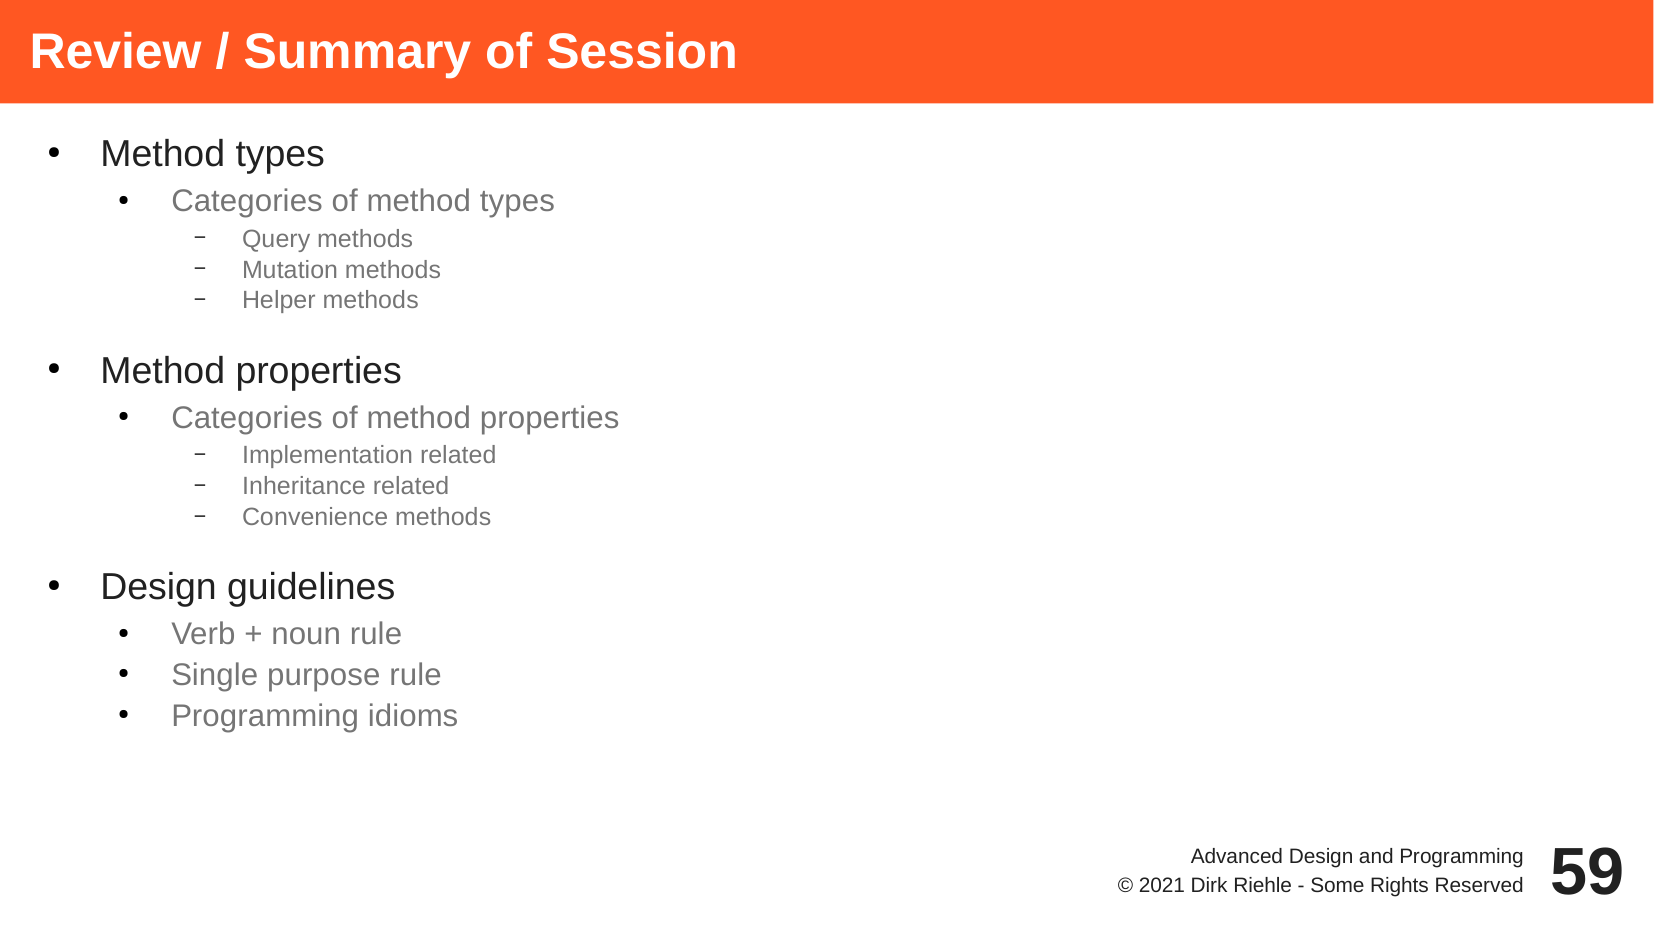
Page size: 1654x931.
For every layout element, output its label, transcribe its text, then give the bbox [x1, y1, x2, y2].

title Review / Summary of Session [0, 0, 1654, 104]
list Method types Categories of method types Query methods Mutation methods Helper methods Method properties Categories of method properties Implementation related Inheritance related Convenience methods Design guidelines Verb + noun rule Single purpose rule Programming idioms [29, 132, 1625, 813]
